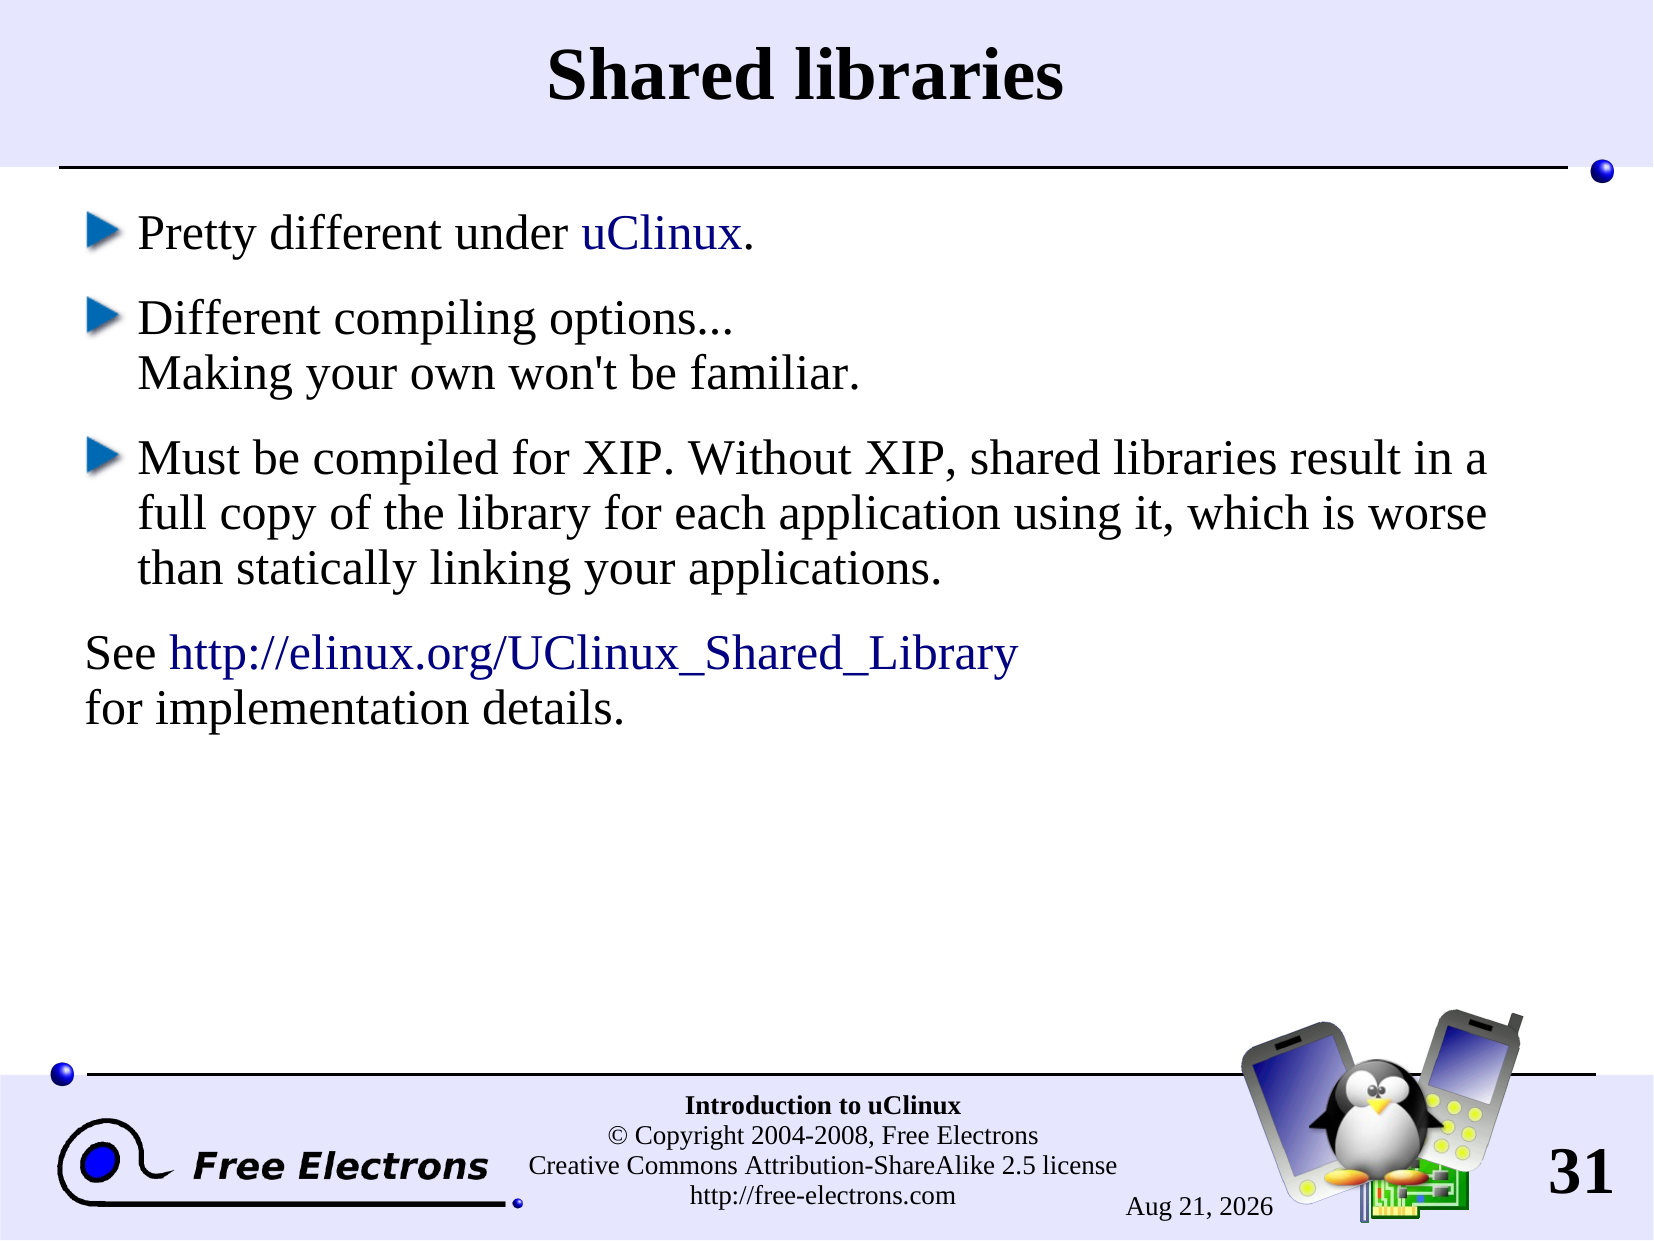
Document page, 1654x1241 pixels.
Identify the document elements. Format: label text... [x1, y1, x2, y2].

list Pretty different under uClinux. Different compiling options... Making your own won't be familiar. Must be compiled for XIP. Without XIP, shared libraries result in a full copy of the library for each application using it, which is worse than statically linking your applications. See http://elinux.org/UClinux_Shared_Library for implementation details. [66, 204, 1563, 1055]
picture [1227, 1055, 1525, 1241]
picture [50, 1107, 527, 1216]
title Shared libraries [60, 25, 1551, 124]
